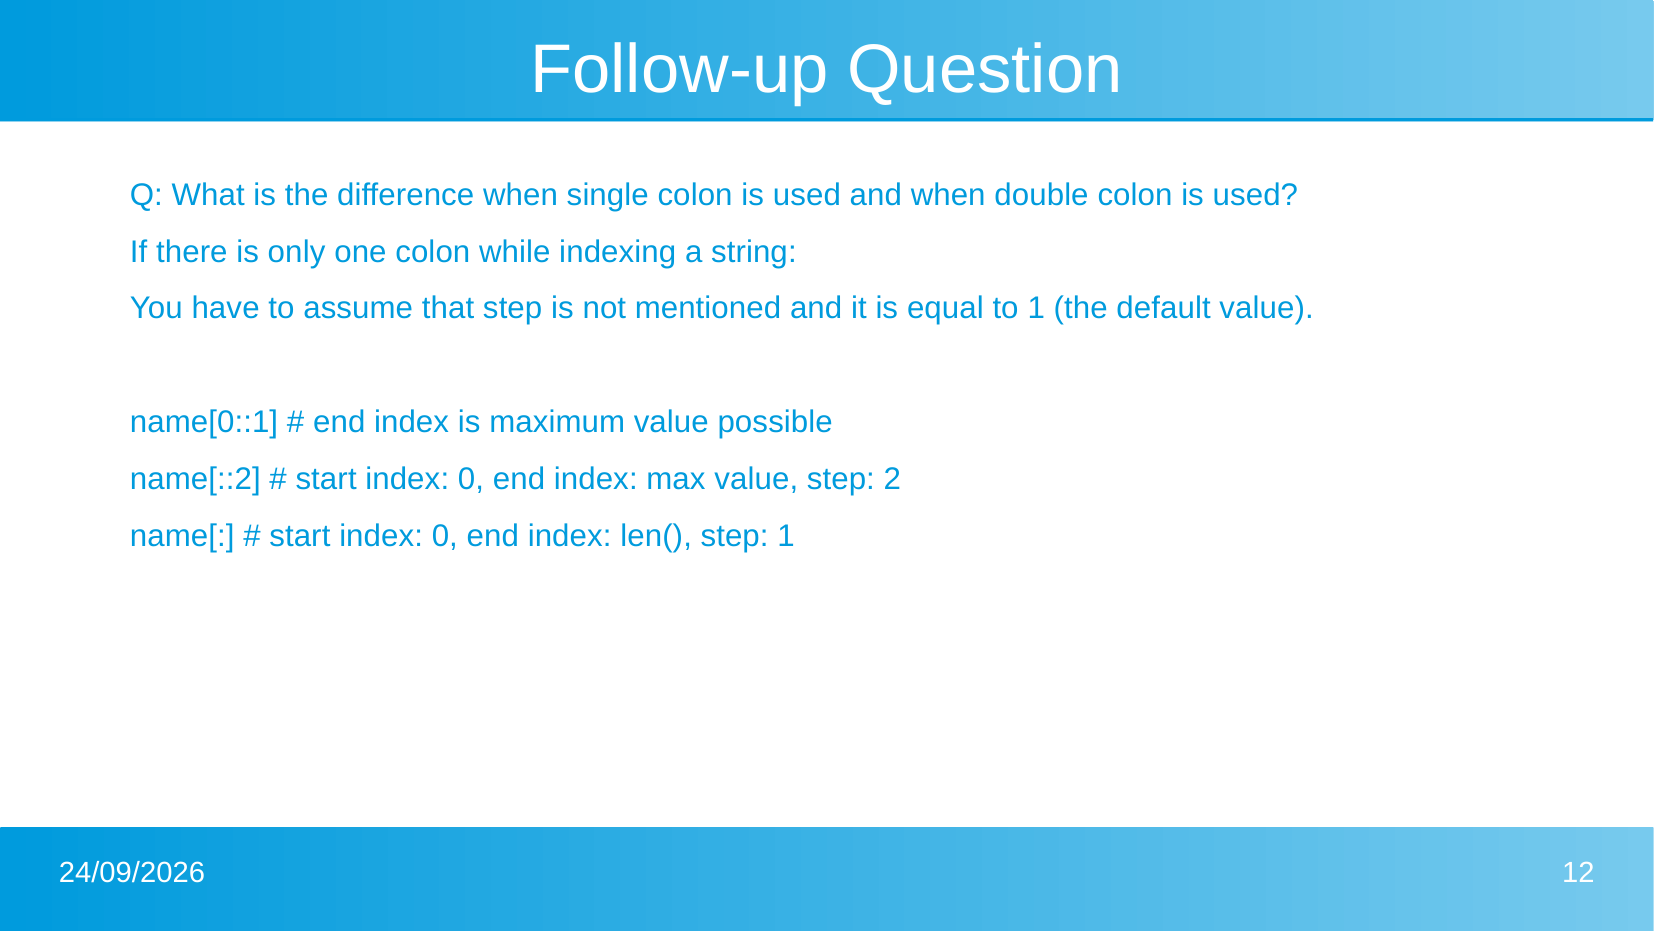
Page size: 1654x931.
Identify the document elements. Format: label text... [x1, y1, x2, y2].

title Follow-up Question [59, 29, 1595, 108]
list Q: What is the difference when single colon is used and when double colon is used? If there is only one colon while indexing a string: You have to assume that step is not mentioned and it is equal to 1 (the default value). name[0::1] # end index is maximum value possible name[::2] # start index: 0, end index: max value, step: 2 name[:] # start index: 0, end index: len(), step: 1 [59, 177, 1595, 768]
